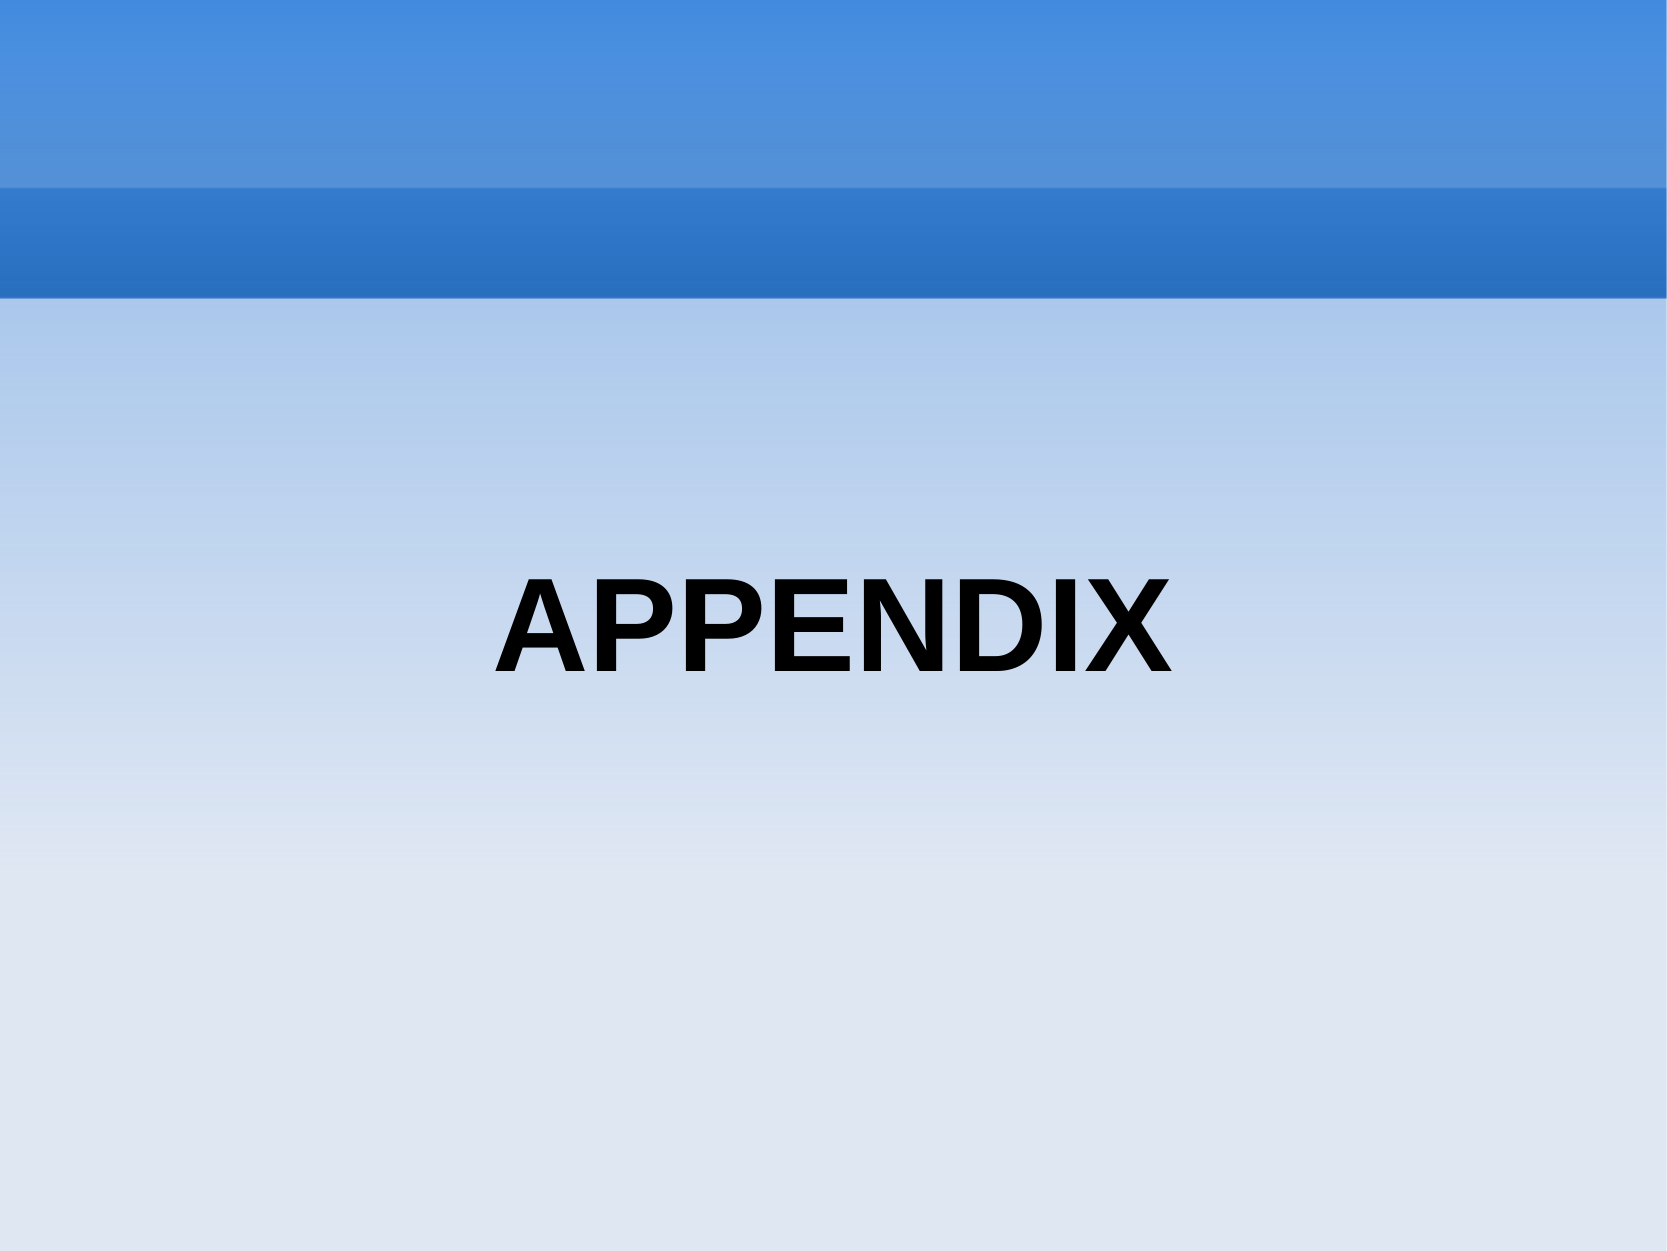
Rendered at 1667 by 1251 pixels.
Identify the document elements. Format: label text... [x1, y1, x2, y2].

picture [0, 0, 1667, 1251]
subtitle APPENDIX [95, 549, 1572, 702]
